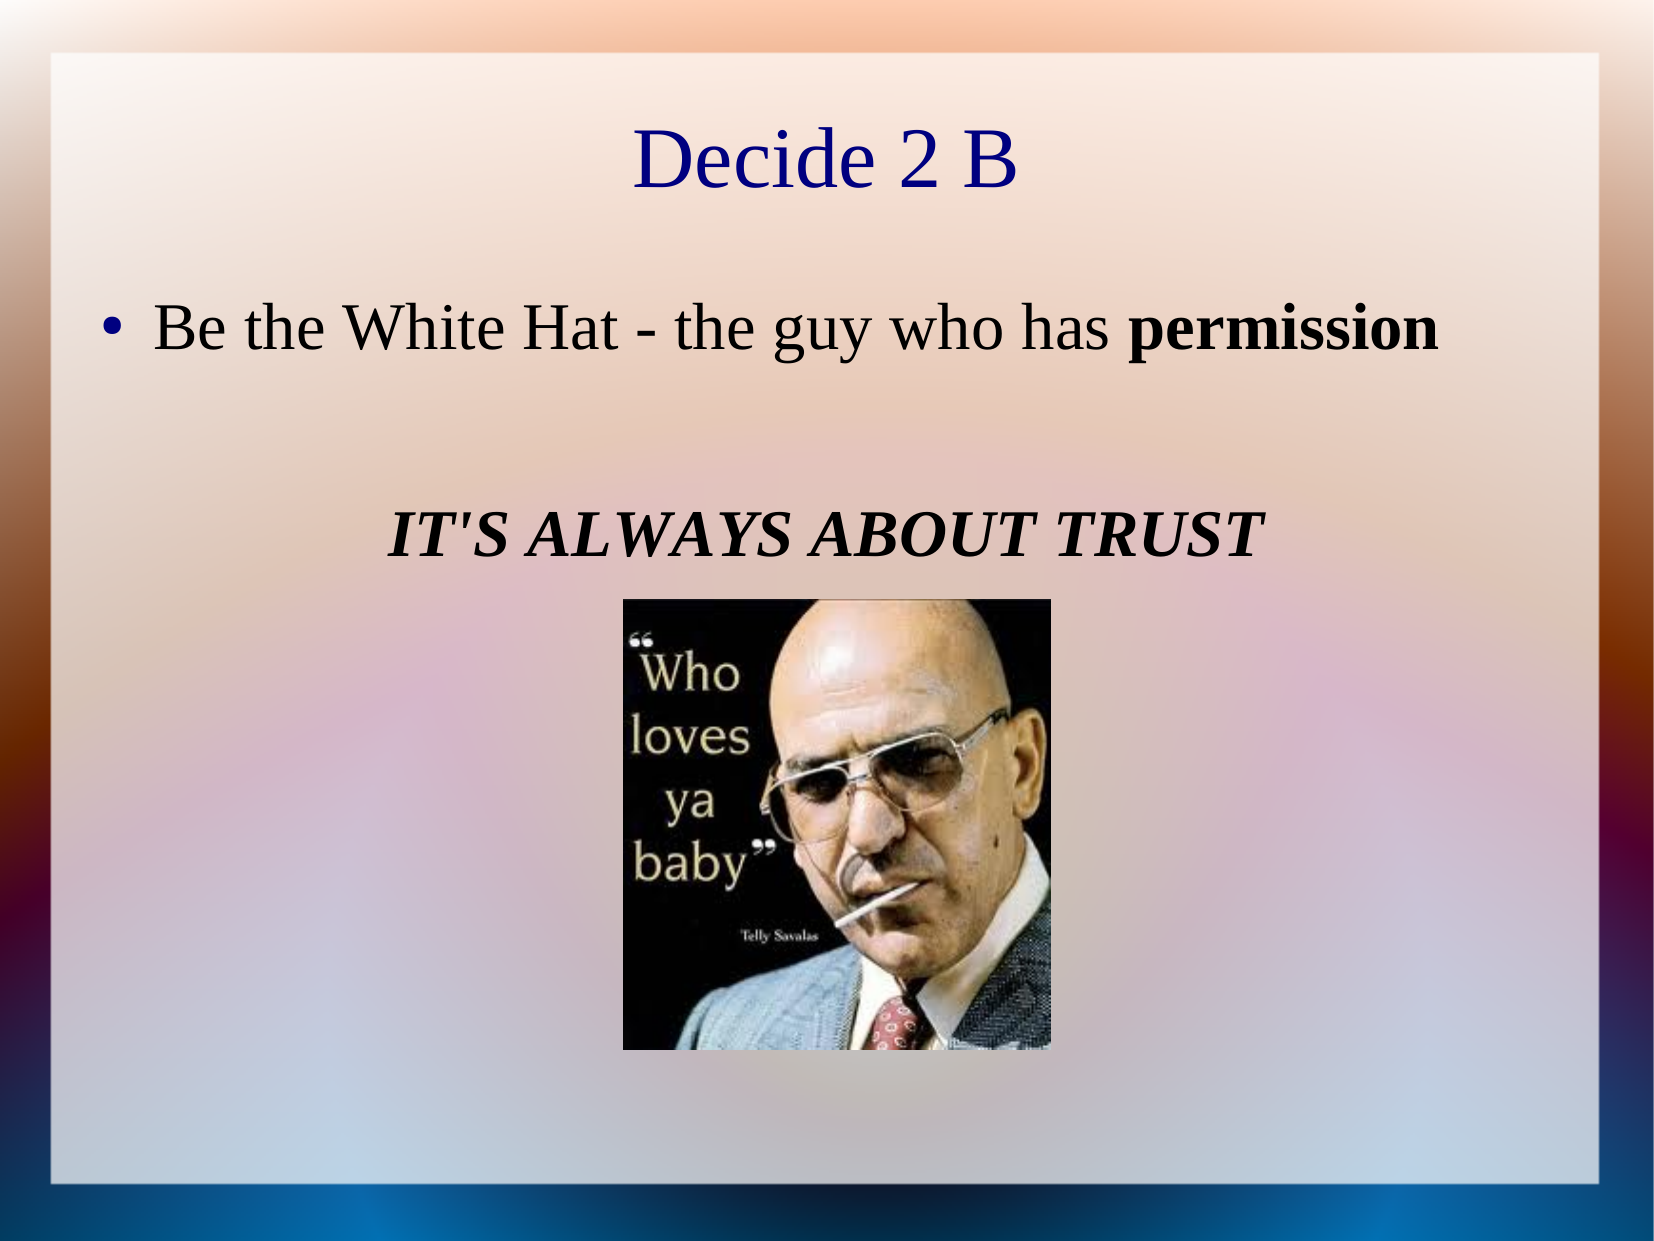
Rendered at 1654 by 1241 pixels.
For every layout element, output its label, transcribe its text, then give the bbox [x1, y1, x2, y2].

list Be the White Hat - the guy who has permission IT'S ALWAYS ABOUT TRUST [82, 290, 1571, 1072]
picture [0, 0, 1654, 1241]
title Decide 2 B [82, 55, 1571, 263]
